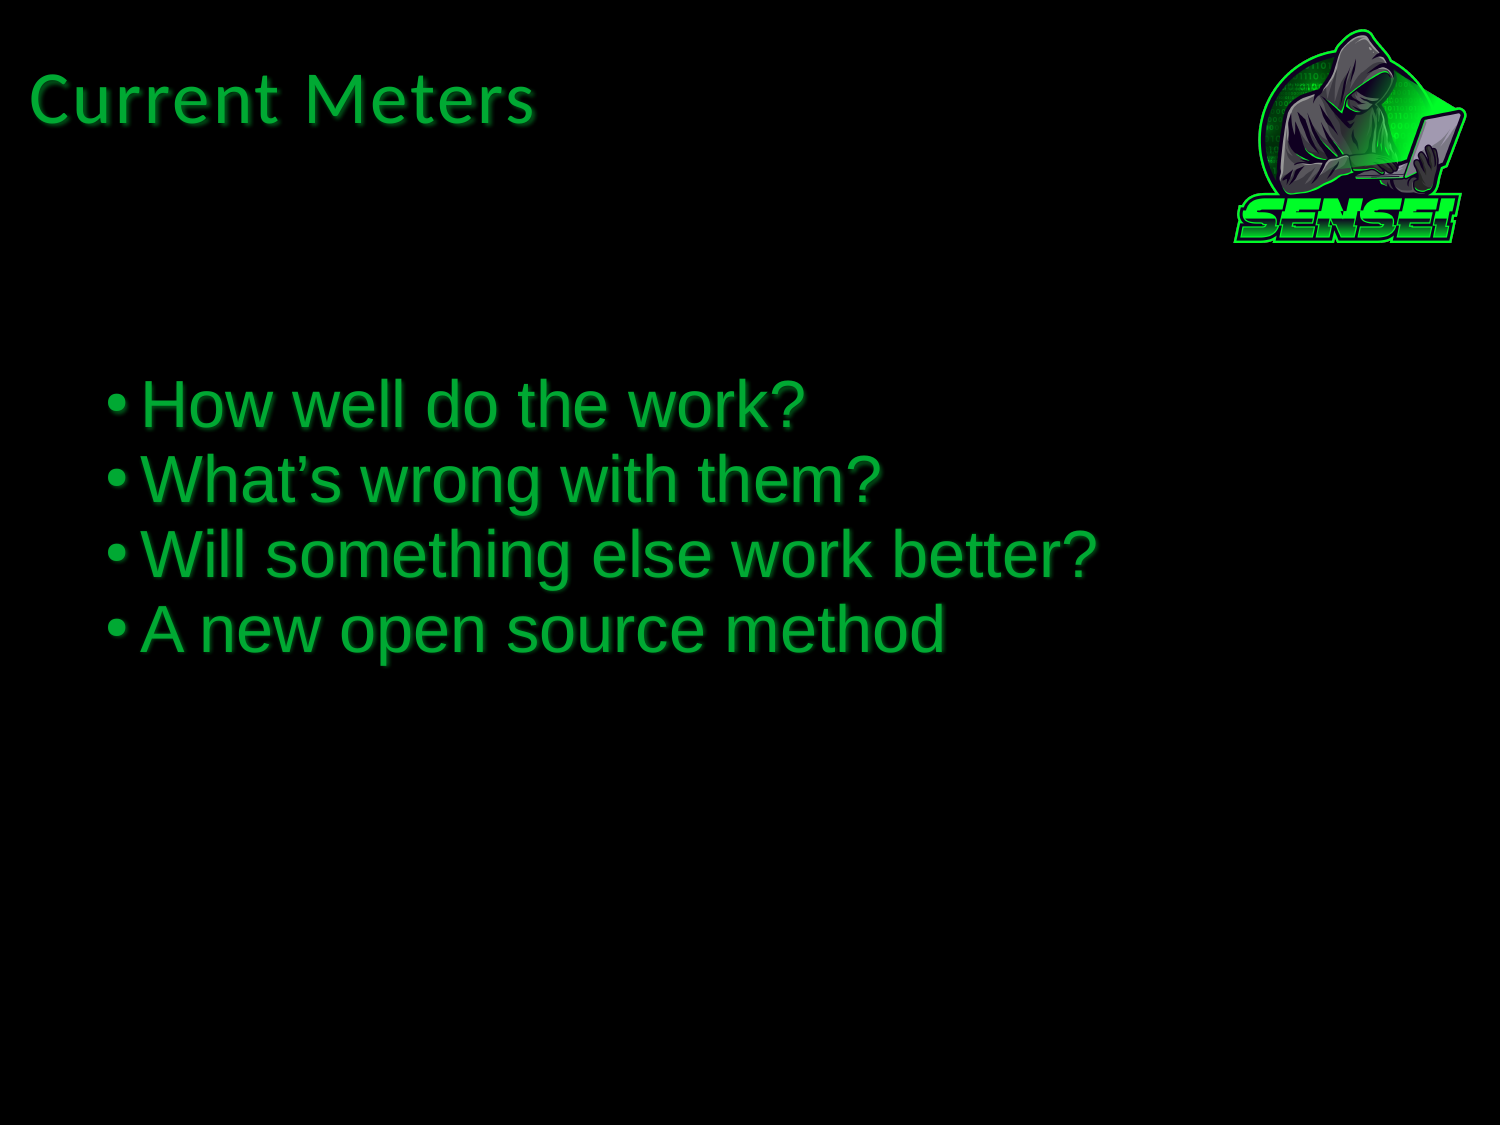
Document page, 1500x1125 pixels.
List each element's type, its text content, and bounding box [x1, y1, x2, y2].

text_box How well do the work? What’s wrong with them? Will something else work better? A new open source method [90, 360, 1378, 749]
text_box Current Meters [15, 29, 945, 180]
picture [1215, 29, 1495, 243]
